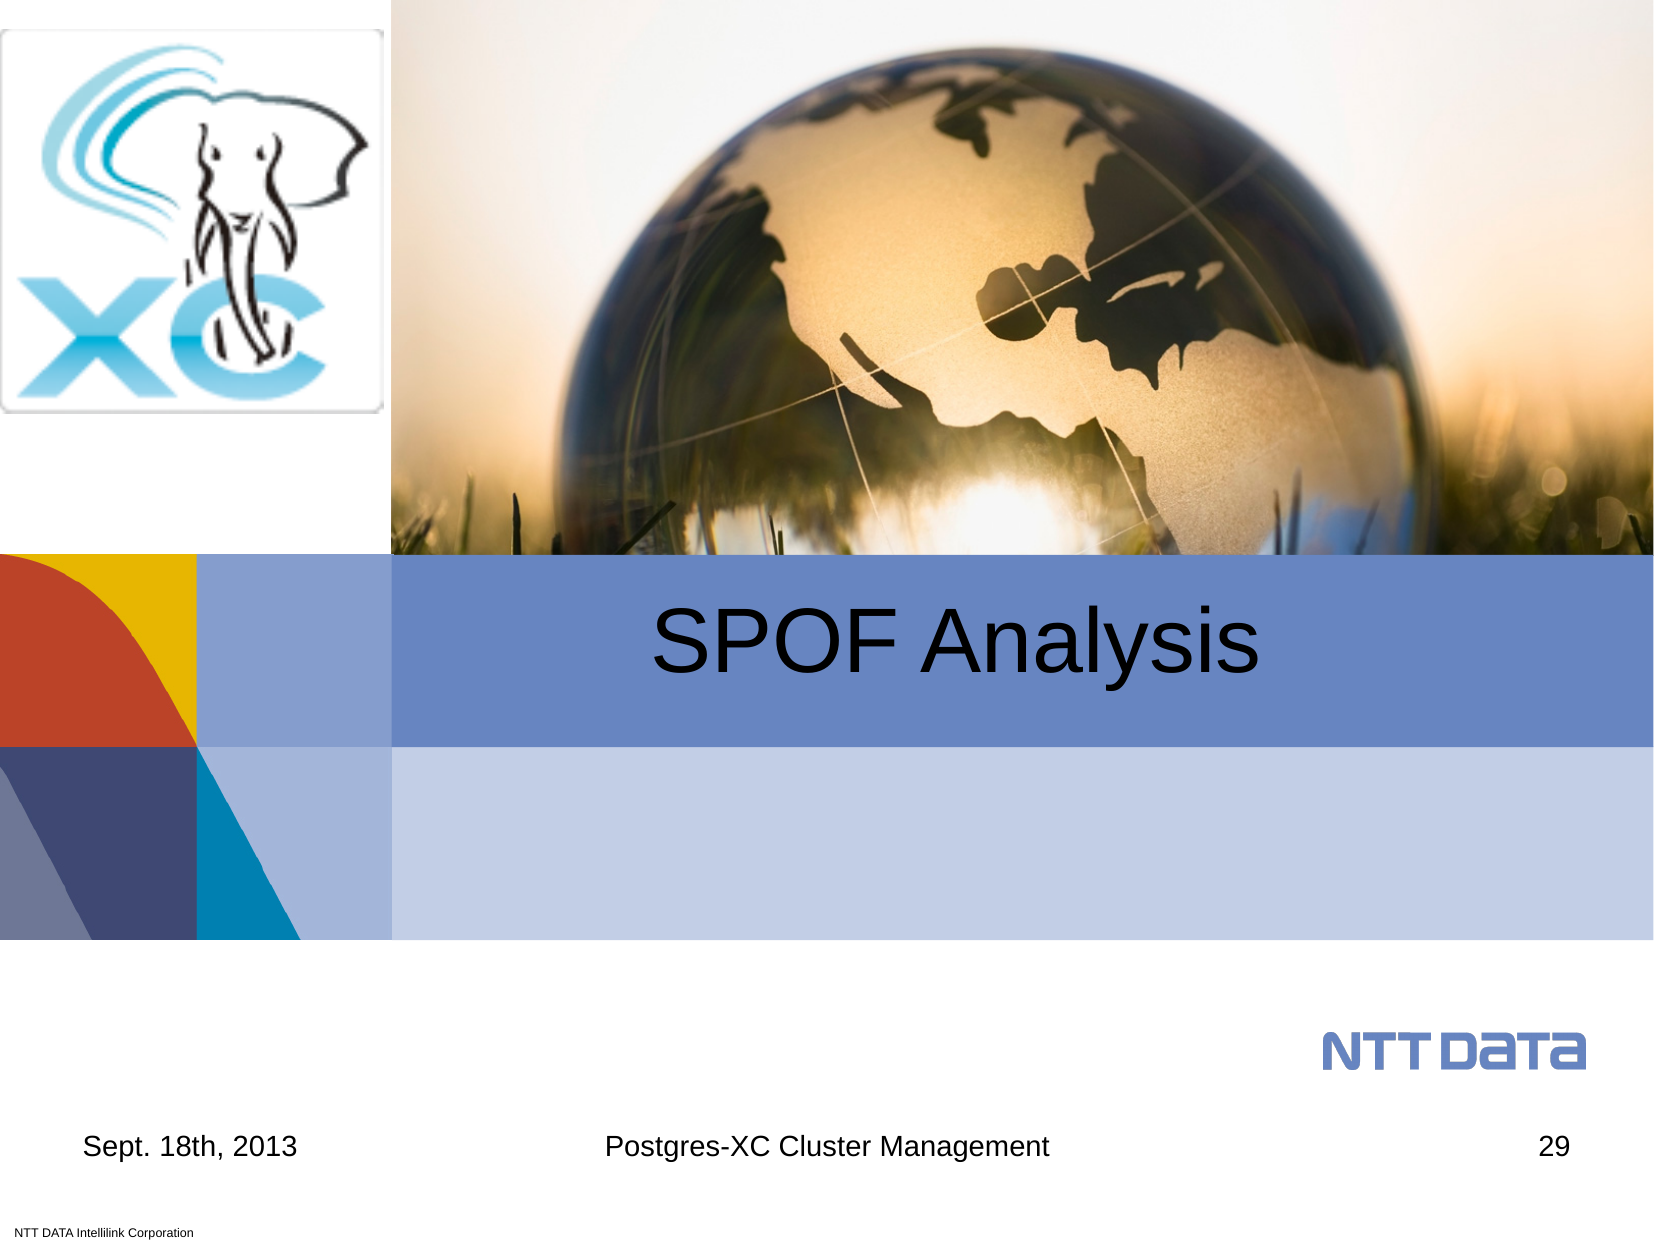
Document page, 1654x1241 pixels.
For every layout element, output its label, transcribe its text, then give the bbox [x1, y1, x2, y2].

picture [391, 0, 1654, 537]
picture [0, 554, 392, 940]
picture [1323, 1032, 1586, 1070]
picture [0, 29, 384, 414]
title SPOF Analysis [212, 537, 1654, 745]
